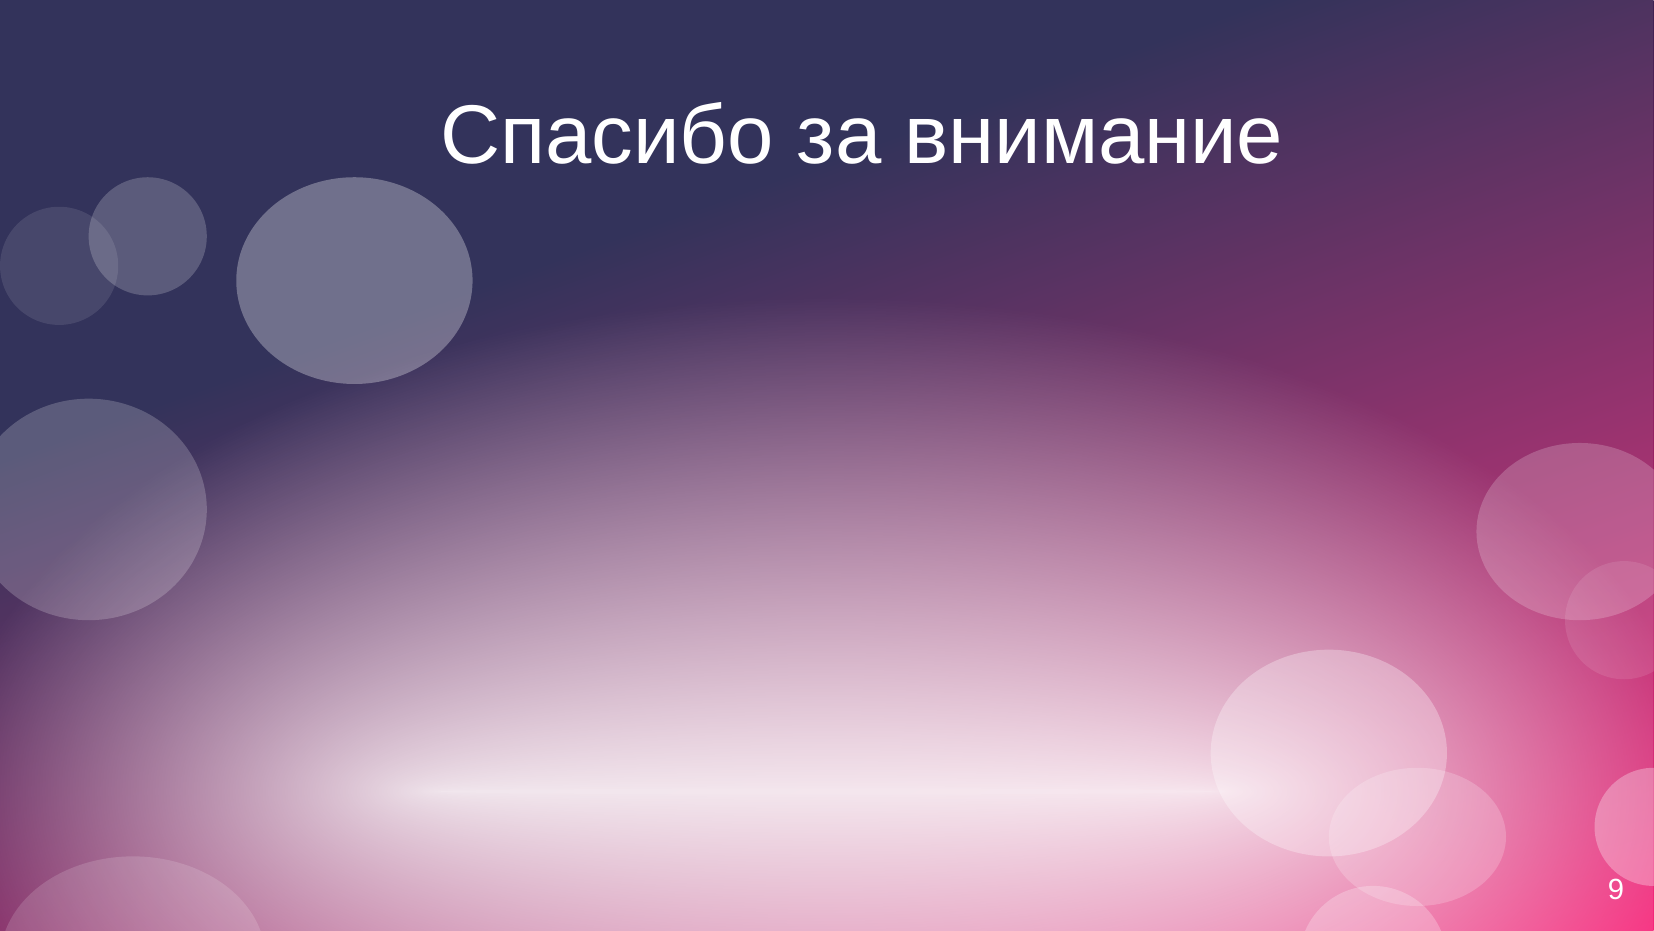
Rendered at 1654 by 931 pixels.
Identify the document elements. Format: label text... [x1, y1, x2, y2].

list Спасибо за внимание [88, 88, 1565, 680]
